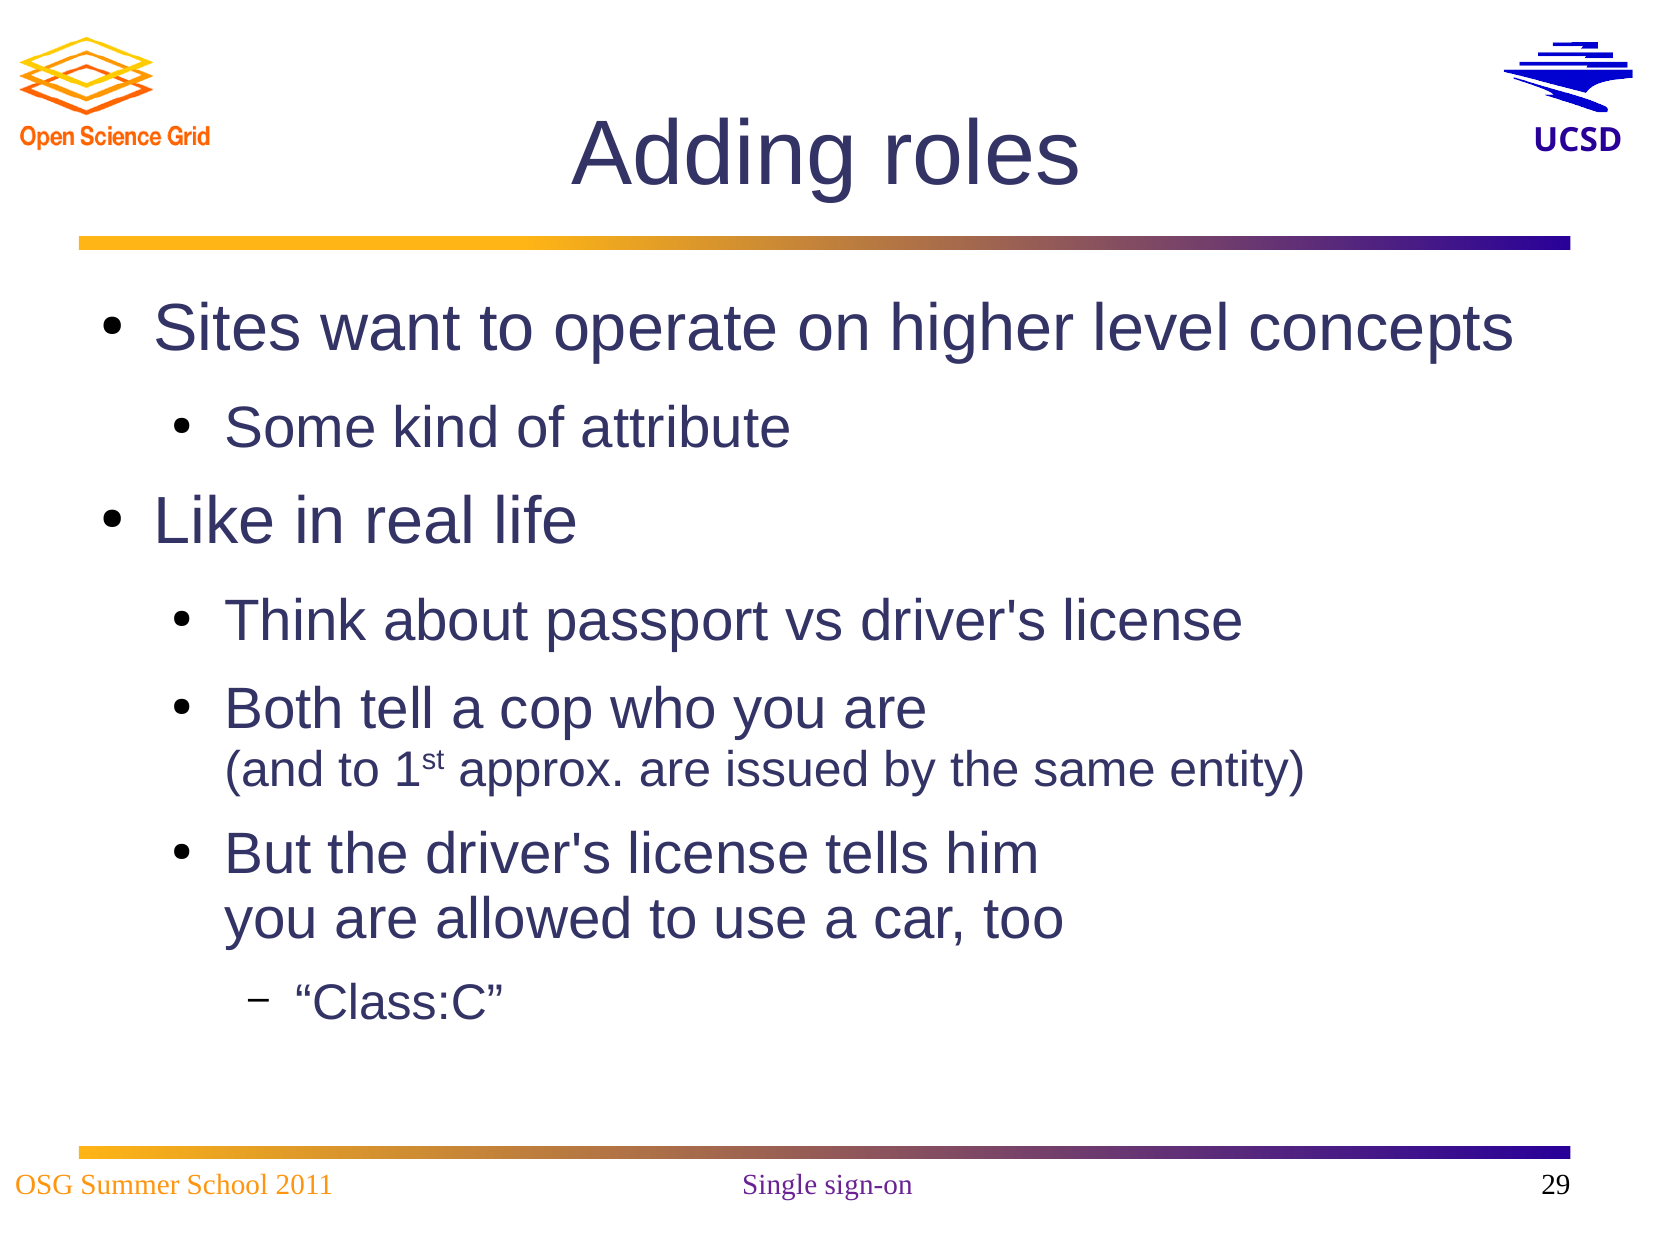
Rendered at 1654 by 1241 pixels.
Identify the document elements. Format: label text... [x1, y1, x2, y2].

picture [0, 14, 229, 167]
title Adding roles [82, 49, 1571, 257]
list Sites want to operate on higher level concepts Some kind of attribute Like in real life Think about passport vs driver's license Both tell a cop who you are (and to 1st approx. are issued by the same entity) But the driver's license tells him you are allowed to use a car, too “Class:C” [82, 290, 1571, 1109]
picture [1495, 42, 1637, 118]
